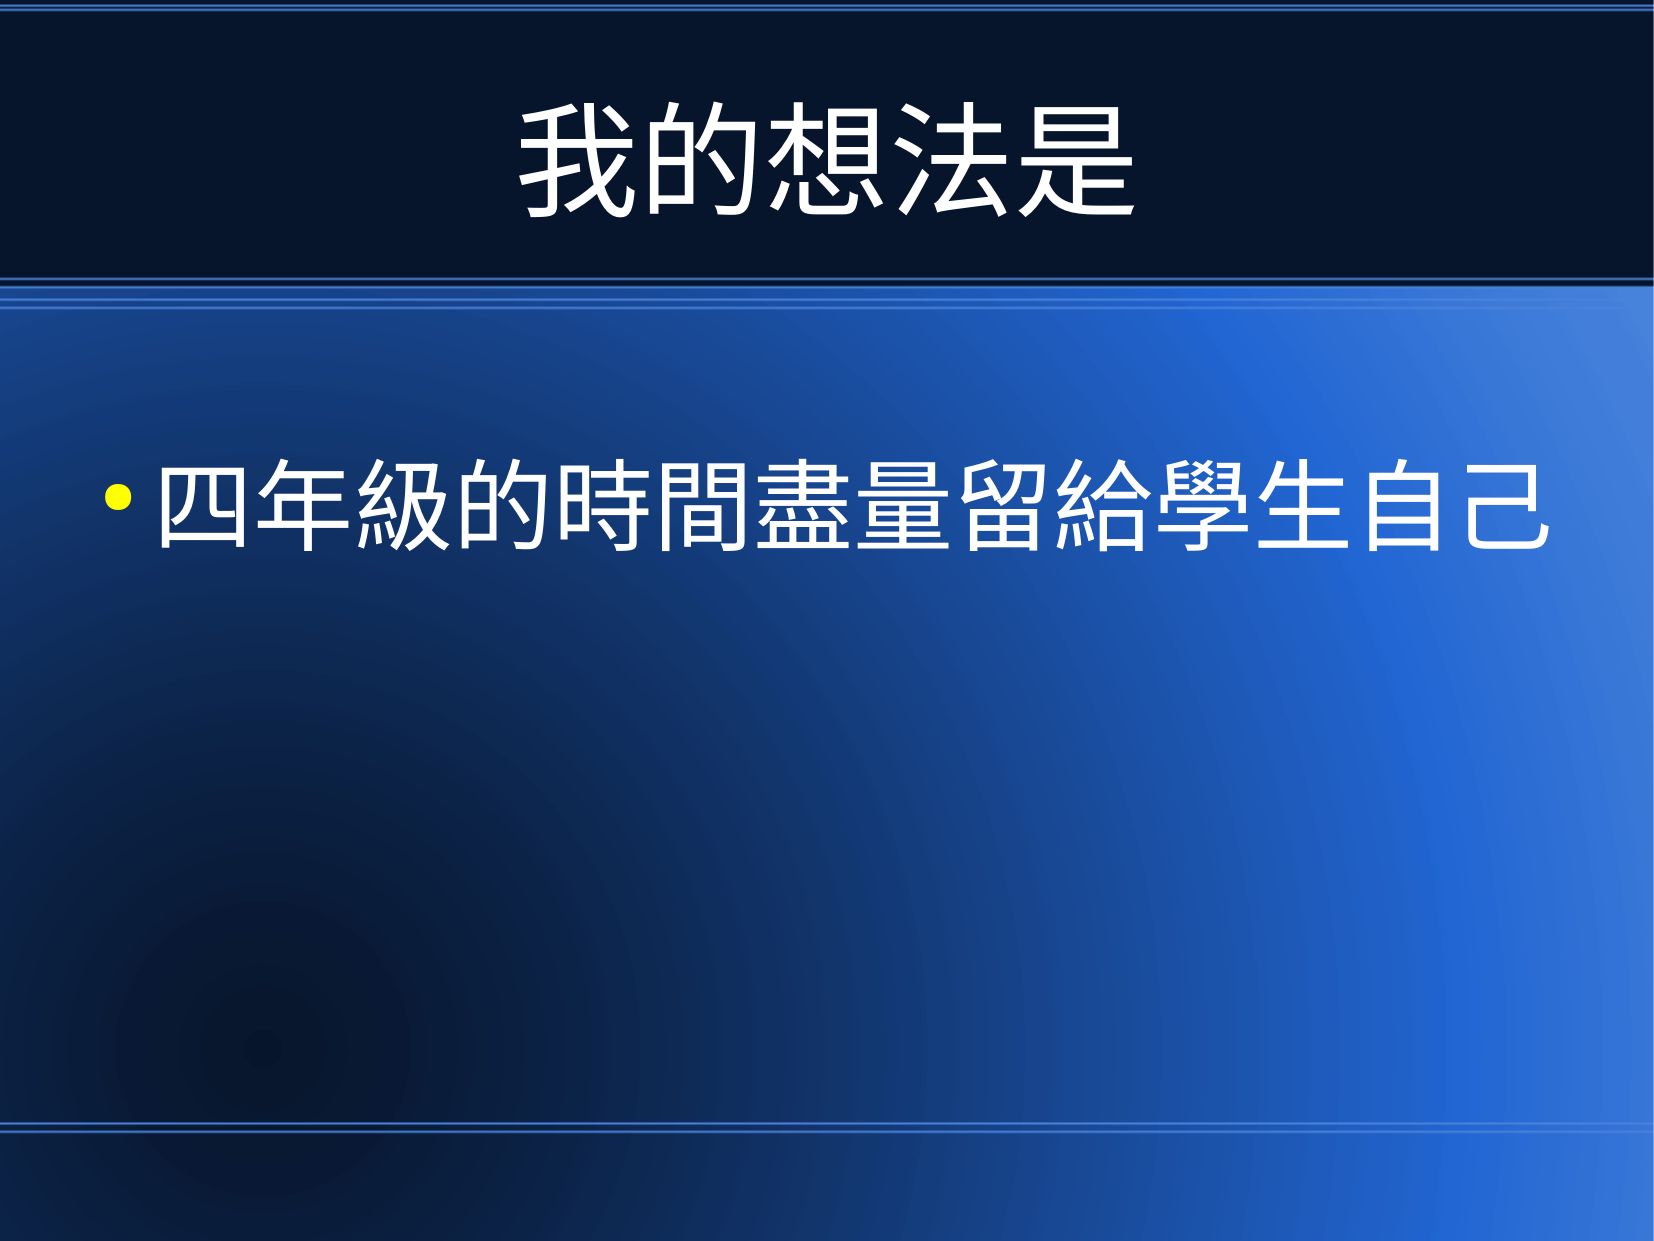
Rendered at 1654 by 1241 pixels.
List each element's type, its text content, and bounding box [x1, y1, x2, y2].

title 我的想法是 [82, 49, 1571, 257]
list 四年級的時間盡量留給學生自己 [82, 355, 1571, 1241]
picture [0, 0, 1654, 1241]
